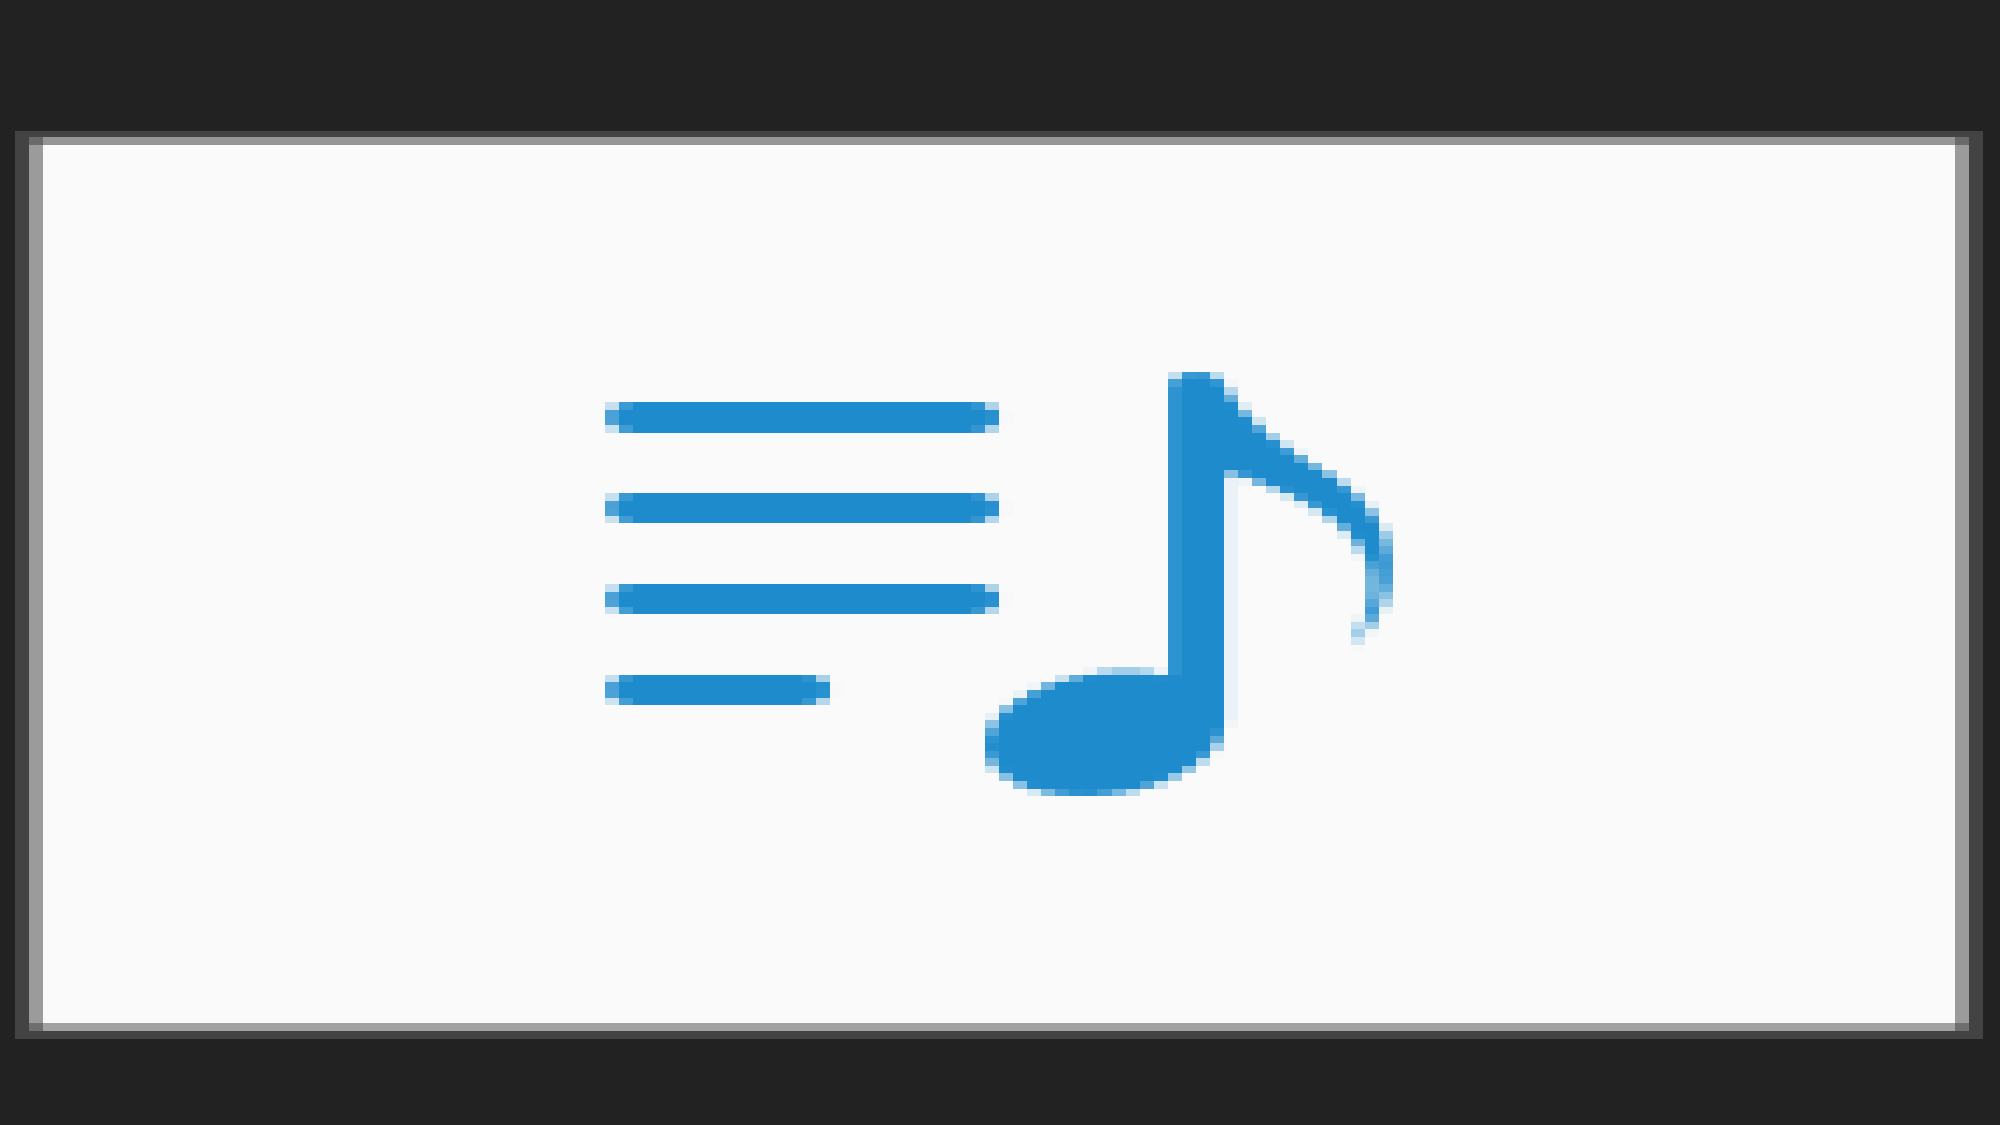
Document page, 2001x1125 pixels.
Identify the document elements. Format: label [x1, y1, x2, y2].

text_box [14, 129, 1985, 1040]
